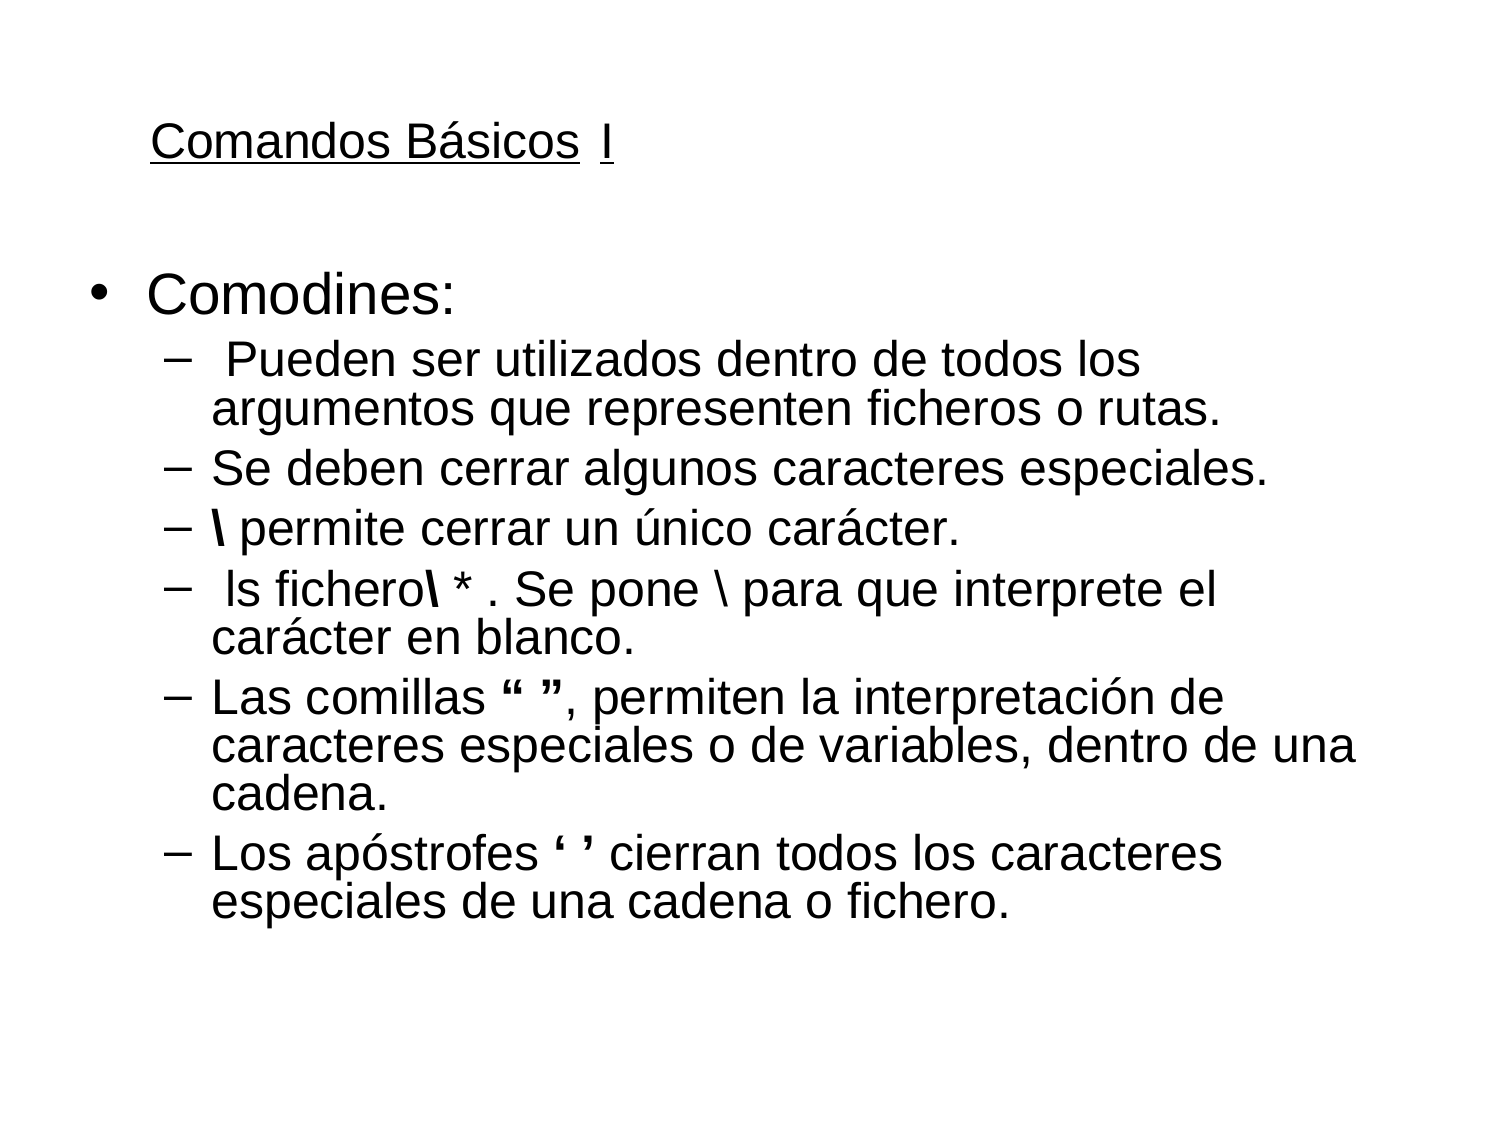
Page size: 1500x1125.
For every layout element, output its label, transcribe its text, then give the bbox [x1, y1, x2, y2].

list Comodines: Pueden ser utilizados dentro de todos los argumentos que representen ficheros o rutas. Se deben cerrar algunos caracteres especiales. \ permite cerrar un único carácter. ls fichero\ * . Se pone \ para que interprete el carácter en blanco. Las comillas “ ”, permiten la interpretación de caracteres especiales o de variables, dentro de una cadena. Los apóstrofes ‘ ’ cierran todos los caracteres especiales de una cadena o fichero. [75, 262, 1426, 1006]
title Comandos Básicos I [75, 45, 1426, 233]
